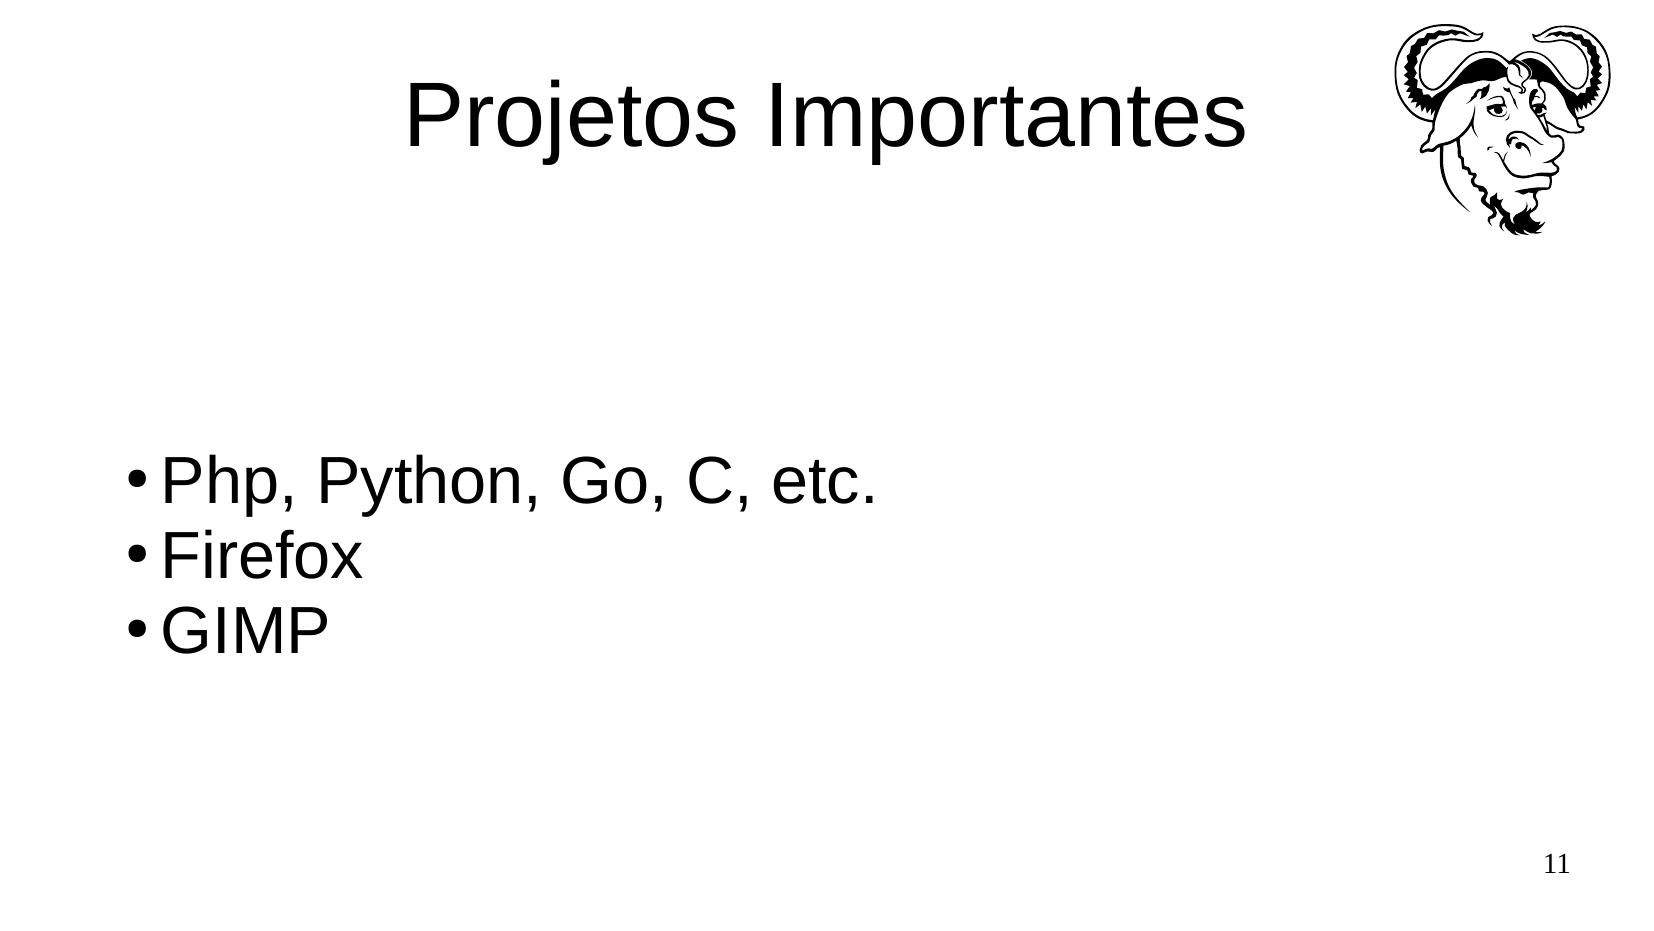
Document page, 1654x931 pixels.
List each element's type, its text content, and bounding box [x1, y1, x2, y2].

title Projetos Importantes [82, 37, 1394, 193]
picture [1394, 24, 1611, 236]
subtitle Php, Python, Go, C, etc. Firefox GIMP [90, 255, 1591, 856]
